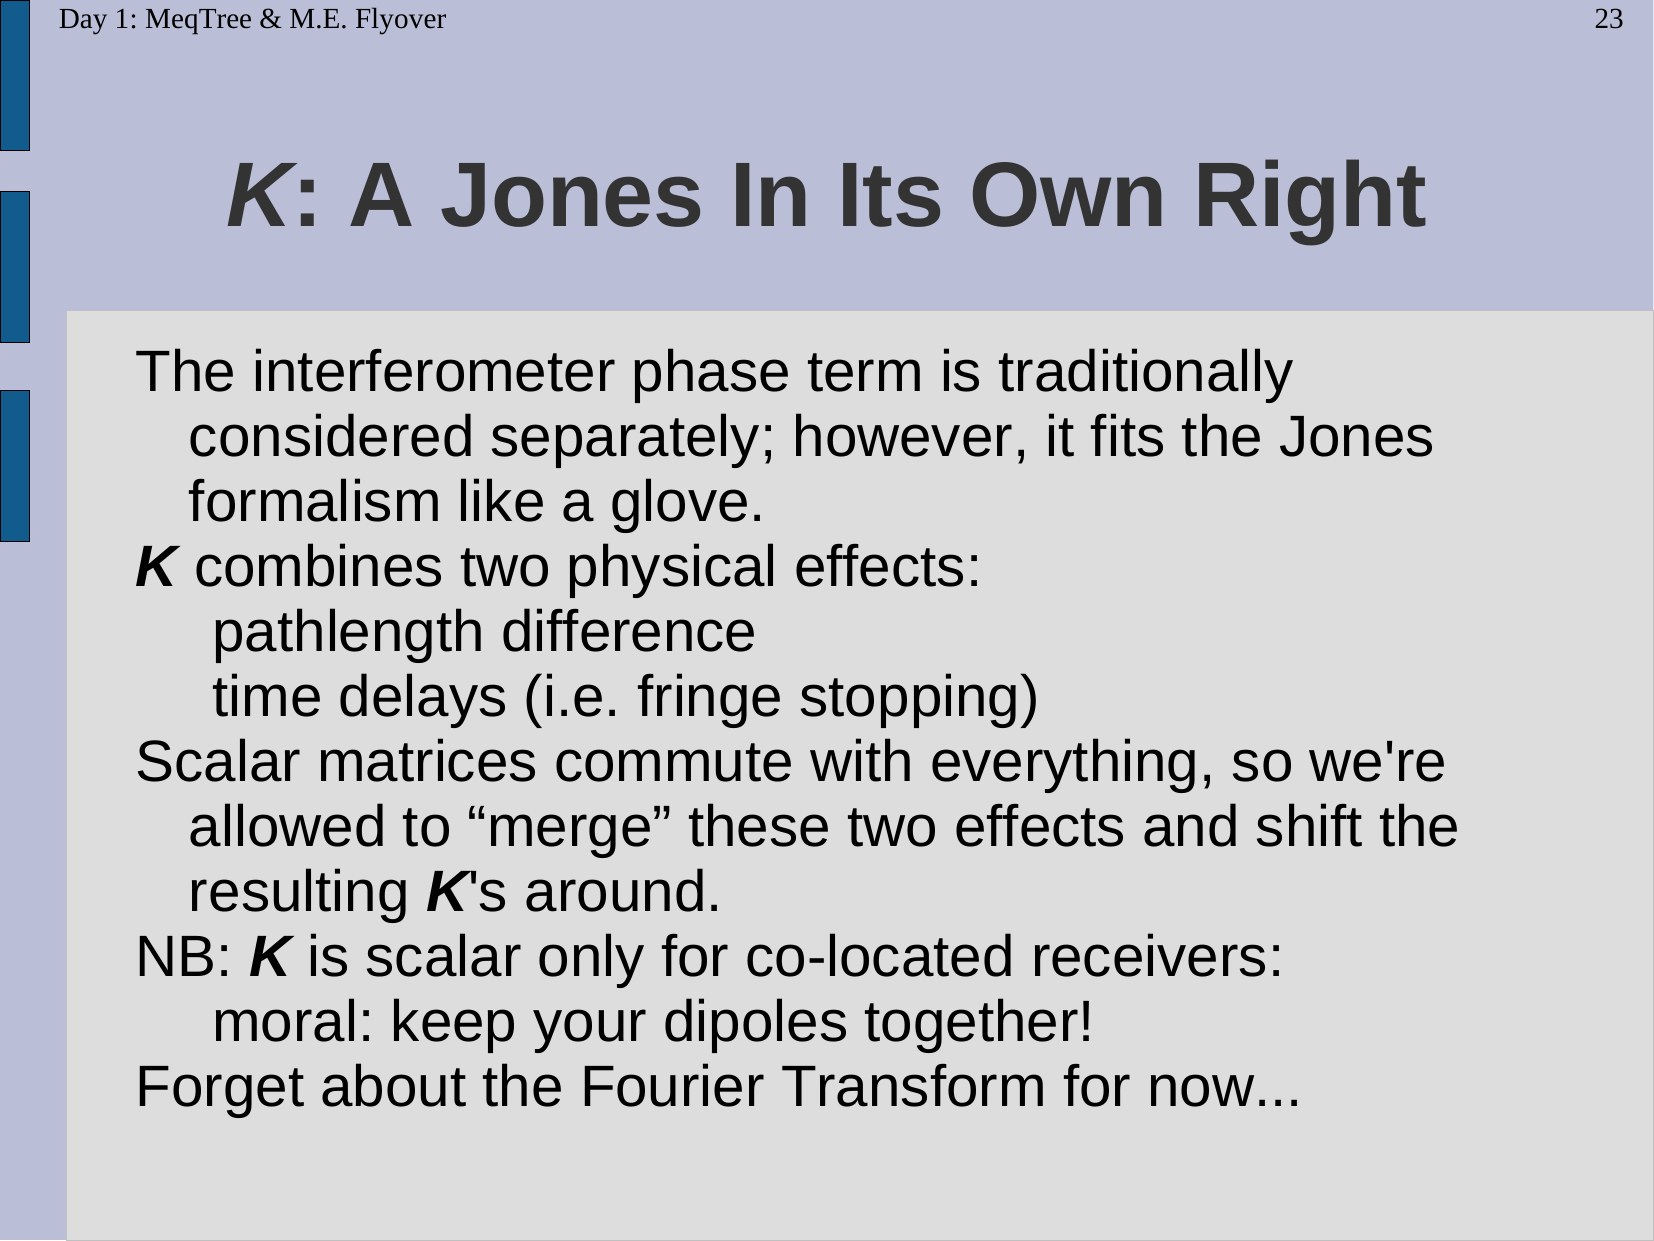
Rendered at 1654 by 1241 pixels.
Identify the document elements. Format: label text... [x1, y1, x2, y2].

title K: A Jones In Its Own Right [121, 91, 1534, 299]
list The interferometer phase term is traditionally considered separately; however, it fits the Jones formalism like a glove. K combines two physical effects: pathlength difference time delays (i.e. fringe stopping) Scalar matrices commute with everything, so we're allowed to “merge” these two effects and shift the resulting K's around. NB: K is scalar only for co-located receivers: moral: keep your dipoles together! Forget about the Fourier Transform for now... [118, 338, 1595, 1152]
